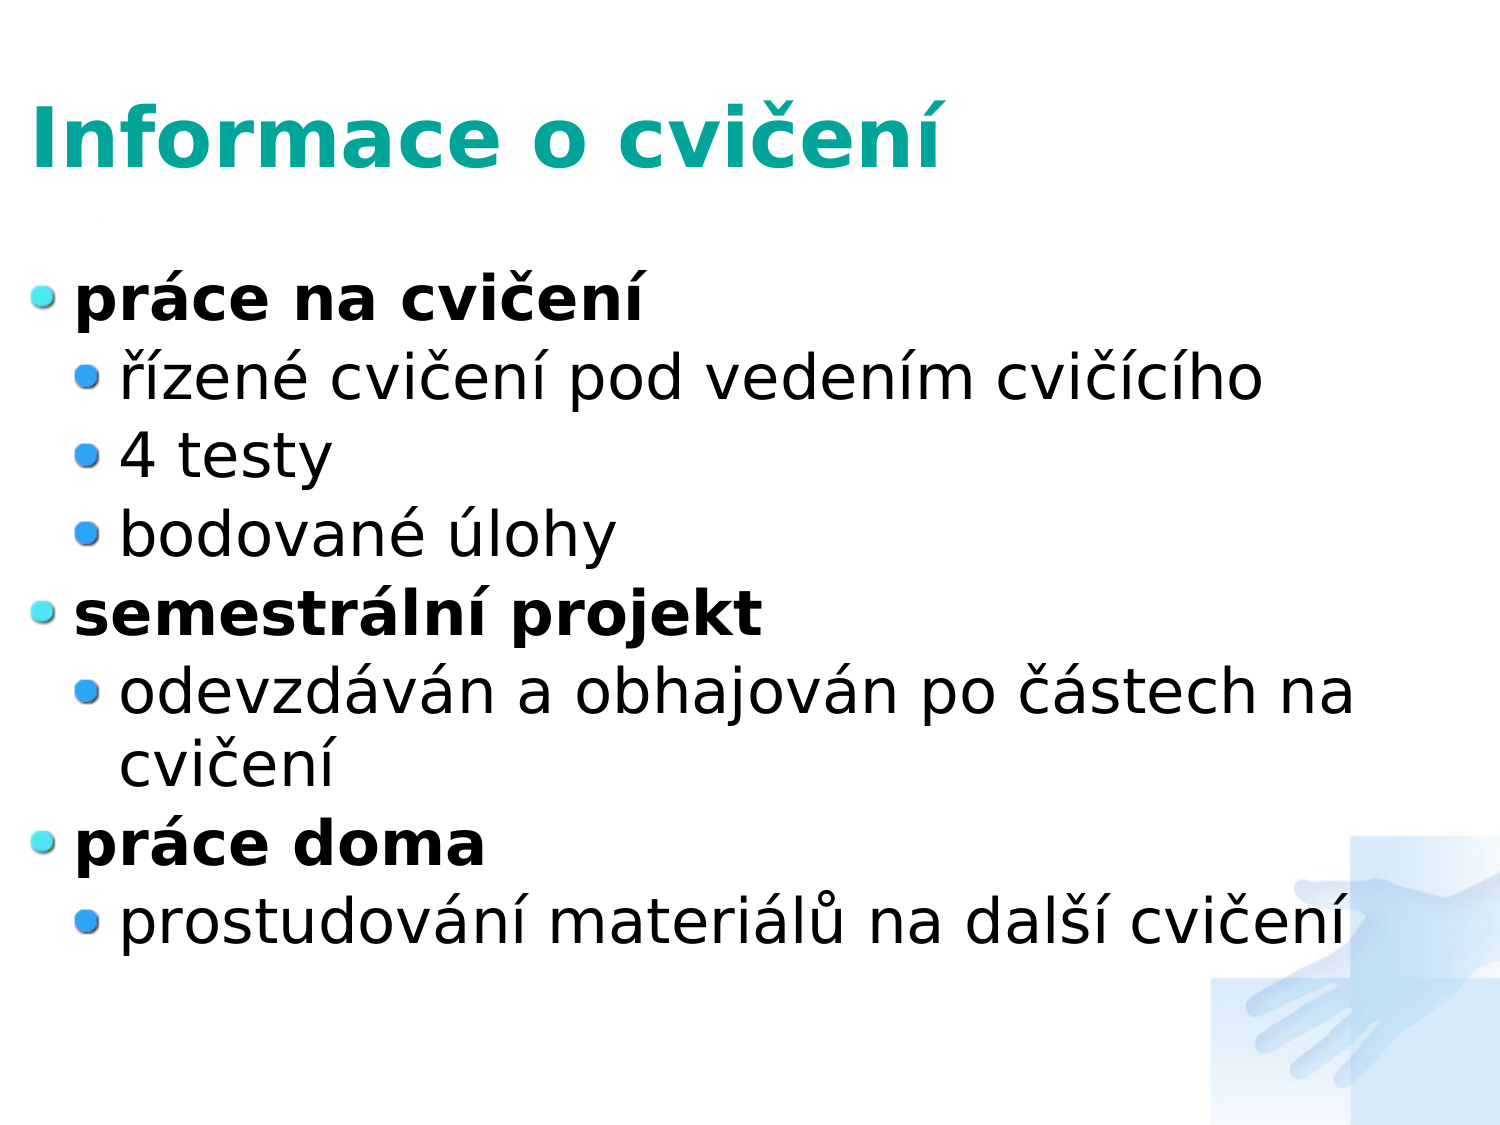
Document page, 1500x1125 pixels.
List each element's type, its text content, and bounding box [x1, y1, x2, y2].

list práce na cvičení řízené cvičení pod vedením cvičícího 4 testy bodované úlohy semestrální projekt odevzdáván a obhajován po částech na cvičení práce doma prostudování materiálů na další cvičení [29, 262, 1477, 1093]
title Informace o cvičení [29, 21, 1477, 257]
picture [0, 0, 1500, 1125]
